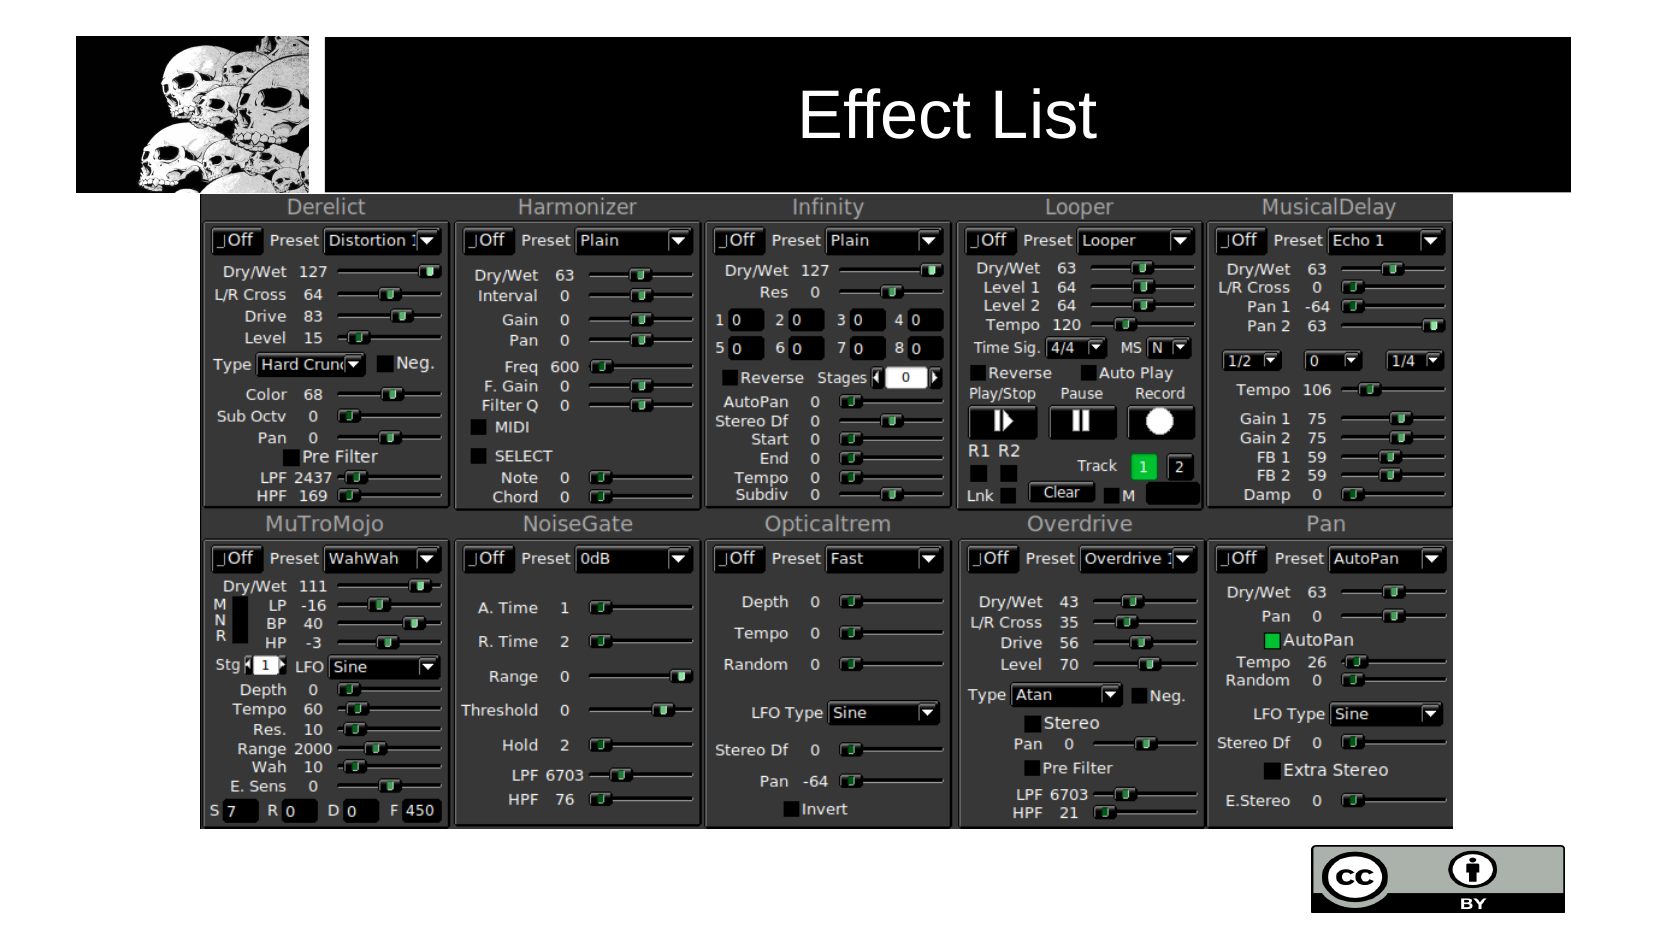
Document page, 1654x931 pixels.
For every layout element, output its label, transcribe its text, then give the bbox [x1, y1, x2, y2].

title Effect List [324, 37, 1571, 193]
picture [200, 194, 1453, 829]
picture [1311, 845, 1565, 913]
picture [76, 36, 309, 193]
